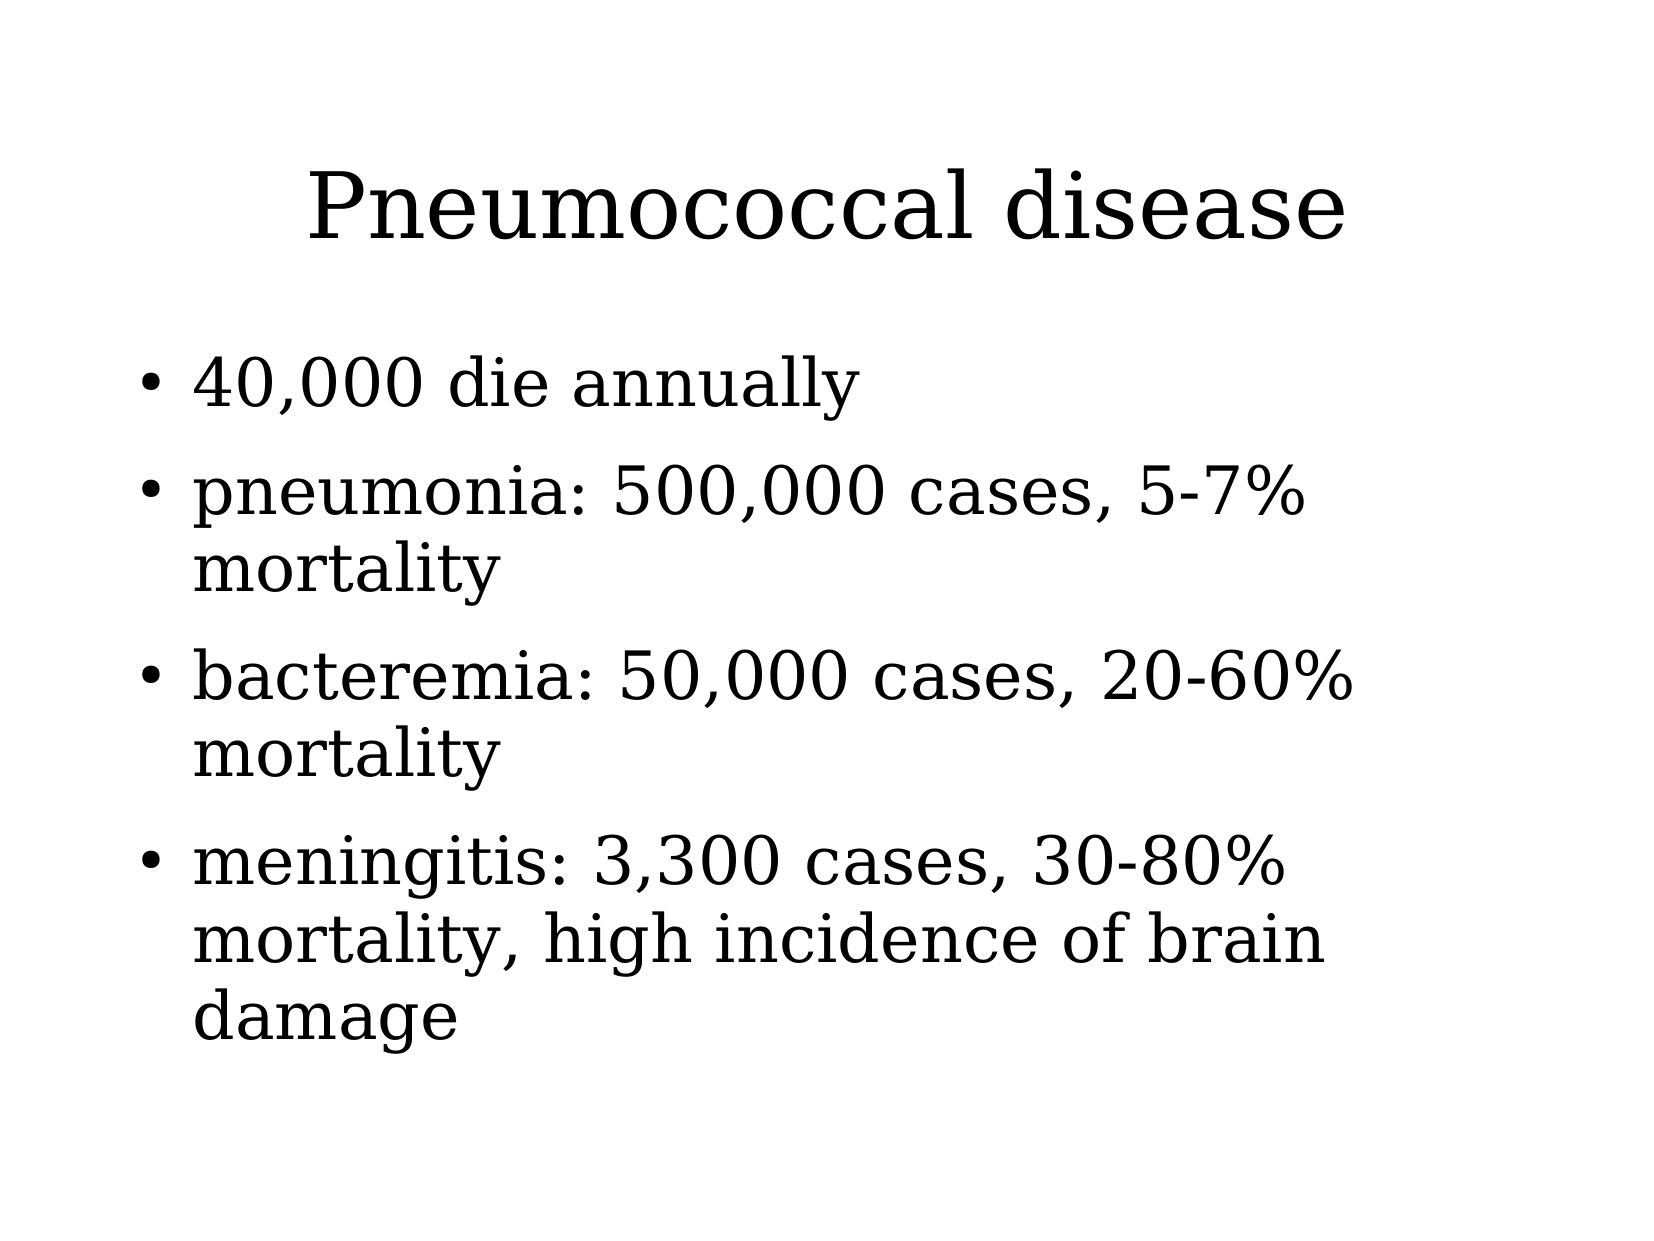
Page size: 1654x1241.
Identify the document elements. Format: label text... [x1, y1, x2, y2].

list 40,000 die annually pneumonia: 500,000 cases, 5-7% mortality bacteremia: 50,000 cases, 20-60% mortality meningitis: 3,300 cases, 30-80% mortality, high incidence of brain damage [121, 344, 1534, 1127]
title Pneumococcal disease [121, 102, 1534, 311]
